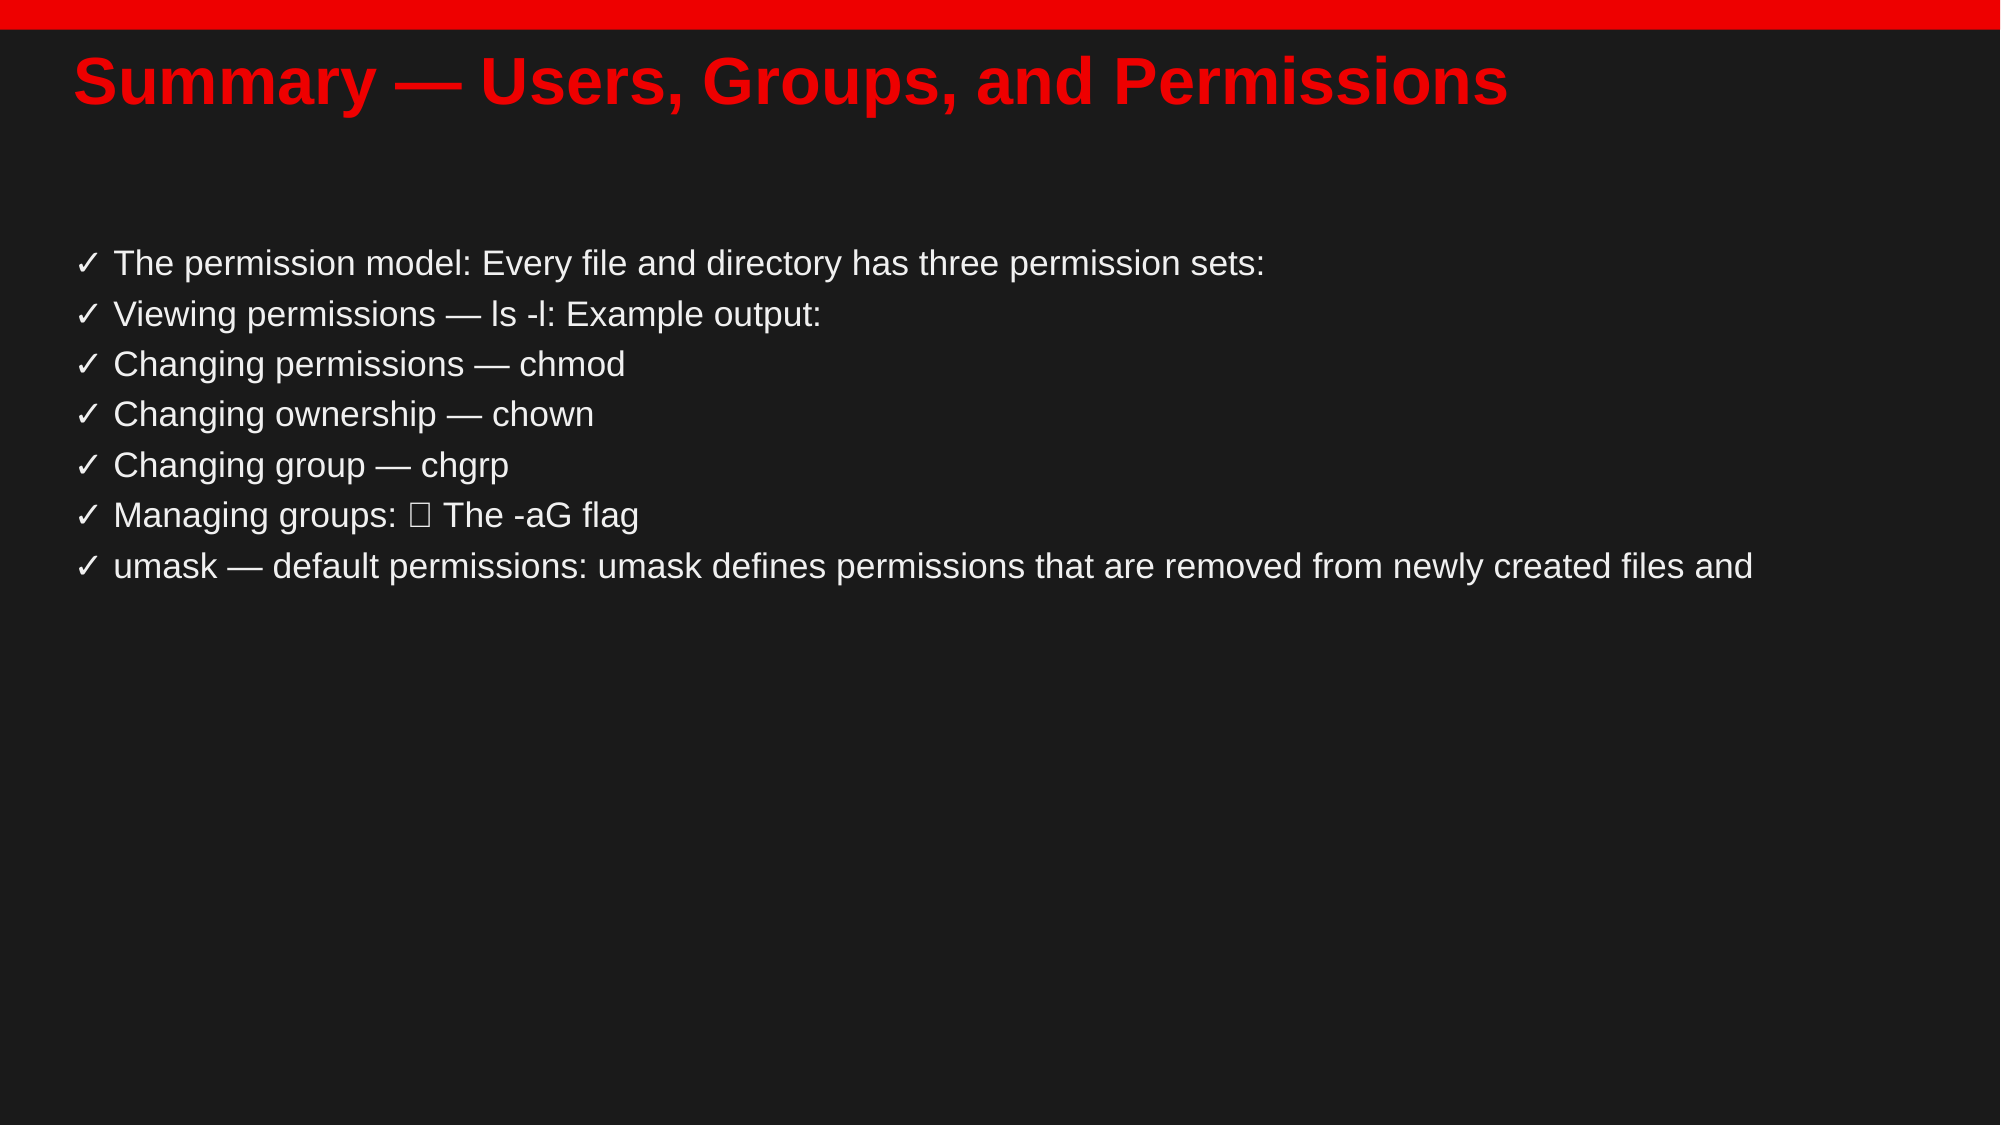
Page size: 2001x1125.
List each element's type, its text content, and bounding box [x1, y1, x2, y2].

text_box [0, 0, 2001, 30]
text_box Summary — Users, Groups, and Permissions [59, 36, 1942, 208]
text_box ✓ The permission model: Every file and directory has three permission sets: ✓ Viewing permissions — ls -l: Example output: ✓ Changing permissions — chmod ✓ Changing ownership — chown ✓ Changing group — chgrp ✓ Managing groups: 💡 The -aG flag ✓ umask — default permissions: umask defines permissions that are removed from newly created files and [59, 236, 1942, 1037]
